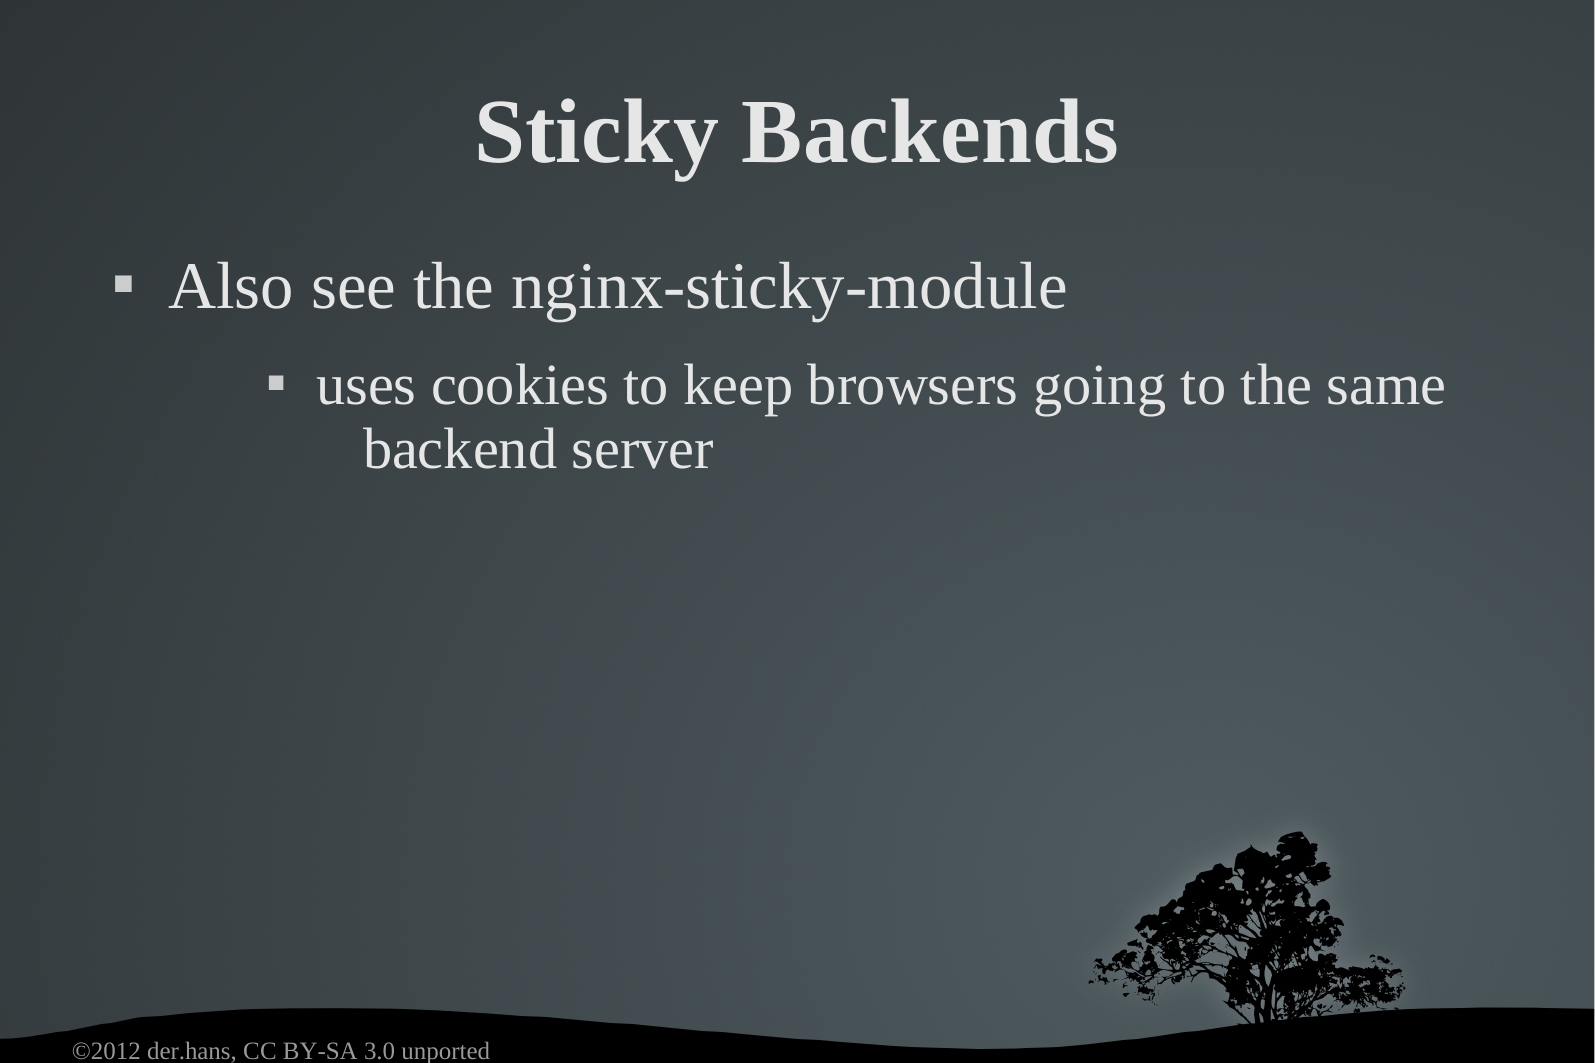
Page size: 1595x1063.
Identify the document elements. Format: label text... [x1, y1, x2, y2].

title Sticky Backends [79, 49, 1515, 213]
picture [430, 1049, 435, 1058]
list Also see the nginx-sticky-module uses cookies to keep browsers going to the same backend server [79, 248, 1515, 936]
picture [0, 0, 1595, 1063]
